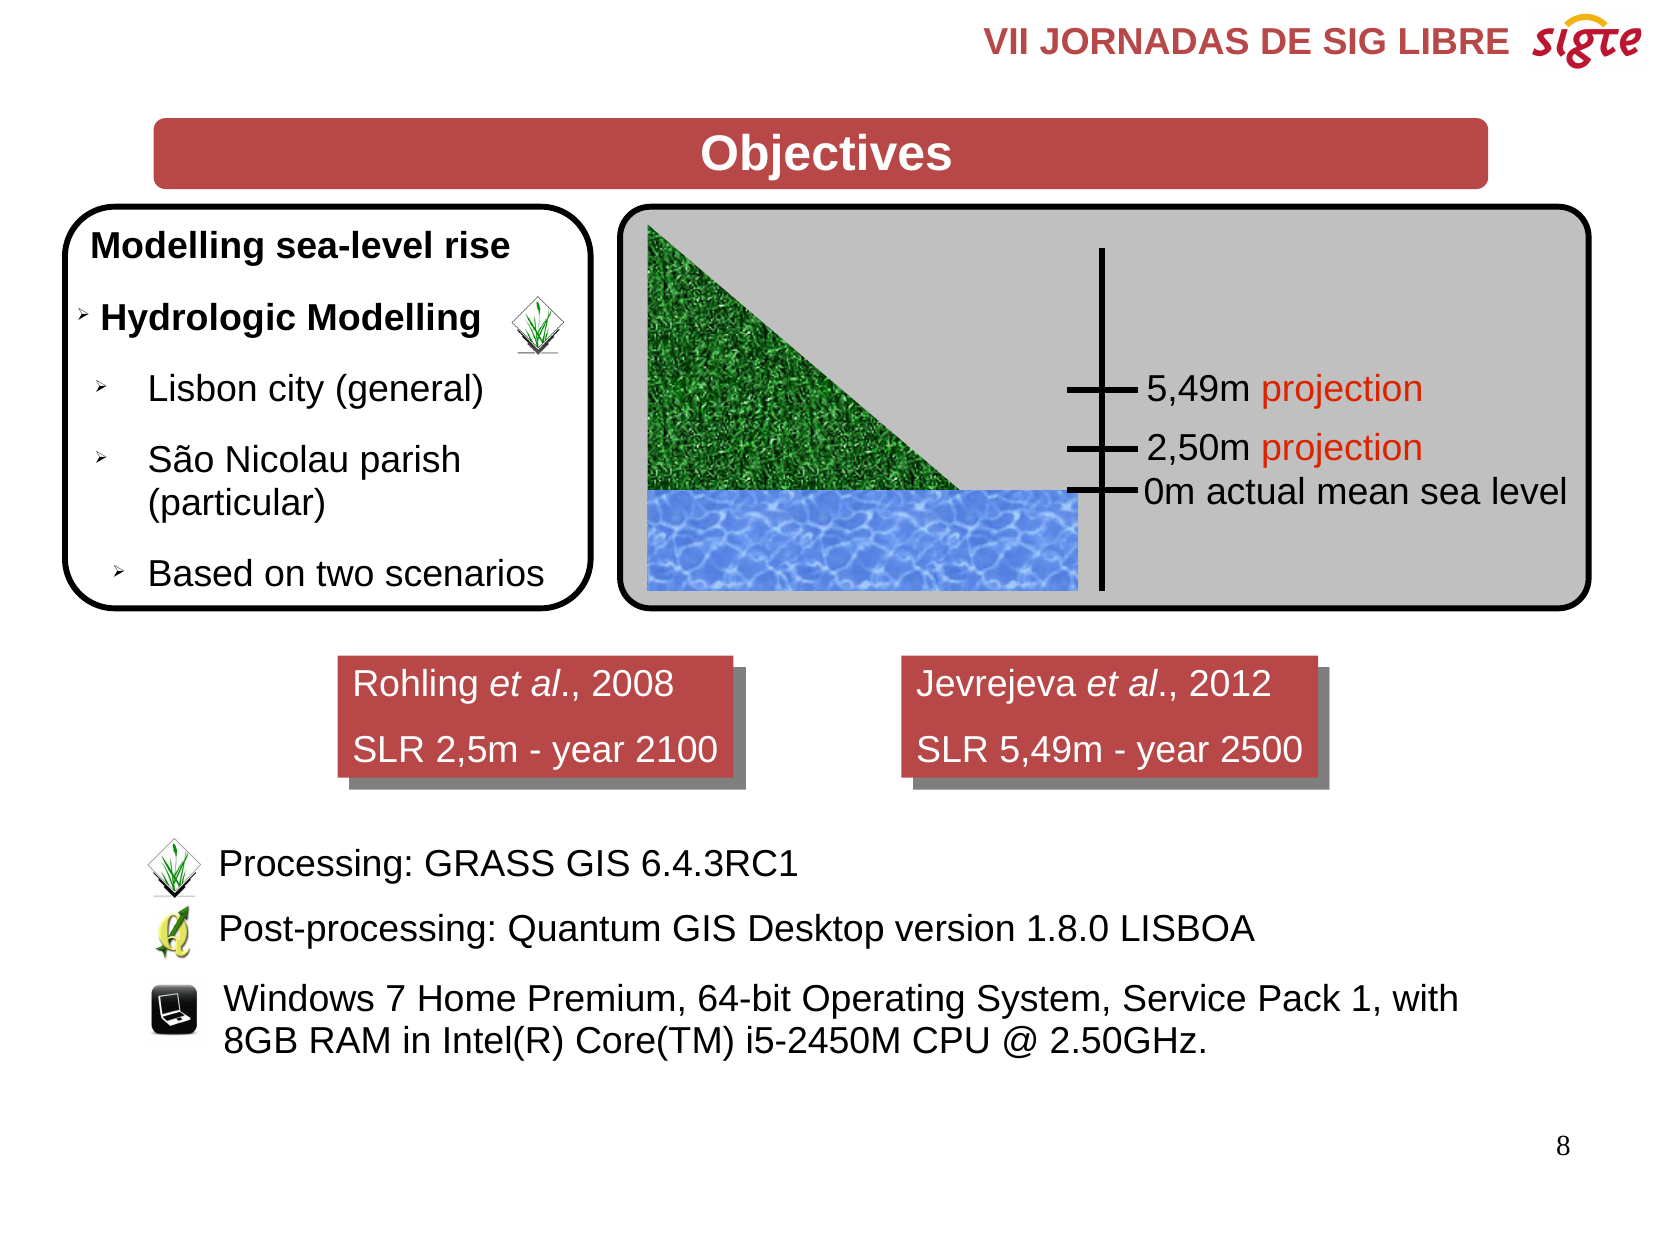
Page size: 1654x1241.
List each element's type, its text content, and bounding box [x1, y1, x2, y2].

title Objectives [82, 49, 1571, 257]
text_box 2,50m projection [1131, 419, 1439, 462]
title Objectives [82, 210, 587, 257]
picture [507, 295, 567, 355]
text_box [620, 206, 1589, 609]
text_box Rohling et al., 2008 SLR 2,5m - year 2100 [337, 655, 733, 778]
text_box 0m actual mean sea level [1128, 462, 1583, 520]
picture [147, 838, 201, 898]
picture [1528, 11, 1644, 71]
text_box VII JORNADAS DE SIG LIBRE [968, 12, 1524, 71]
list Modelling sea-level rise Hydrologic Modelling Lisbon city (general) São Nicolau parish (particular) Based on two scenarios [76, 224, 550, 605]
picture [141, 974, 207, 1047]
text_box Processing: GRASS GIS 6.4.3RC1 [203, 834, 833, 892]
text_box 5,49m projection [1131, 360, 1439, 418]
text_box Post-processing: Quantum GIS Desktop version 1.8.0 LISBOA [203, 899, 1306, 957]
text_box Jevrejeva et al., 2012 SLR 5,49m - year 2500 [901, 655, 1318, 778]
text_box Windows 7 Home Premium, 64-bit Operating System, Service Pack 1, with 8GB RAM in Intel(R) Core(TM) i5-2450M CPU @ 2.50GHz. [208, 970, 1483, 1081]
picture [147, 903, 201, 963]
